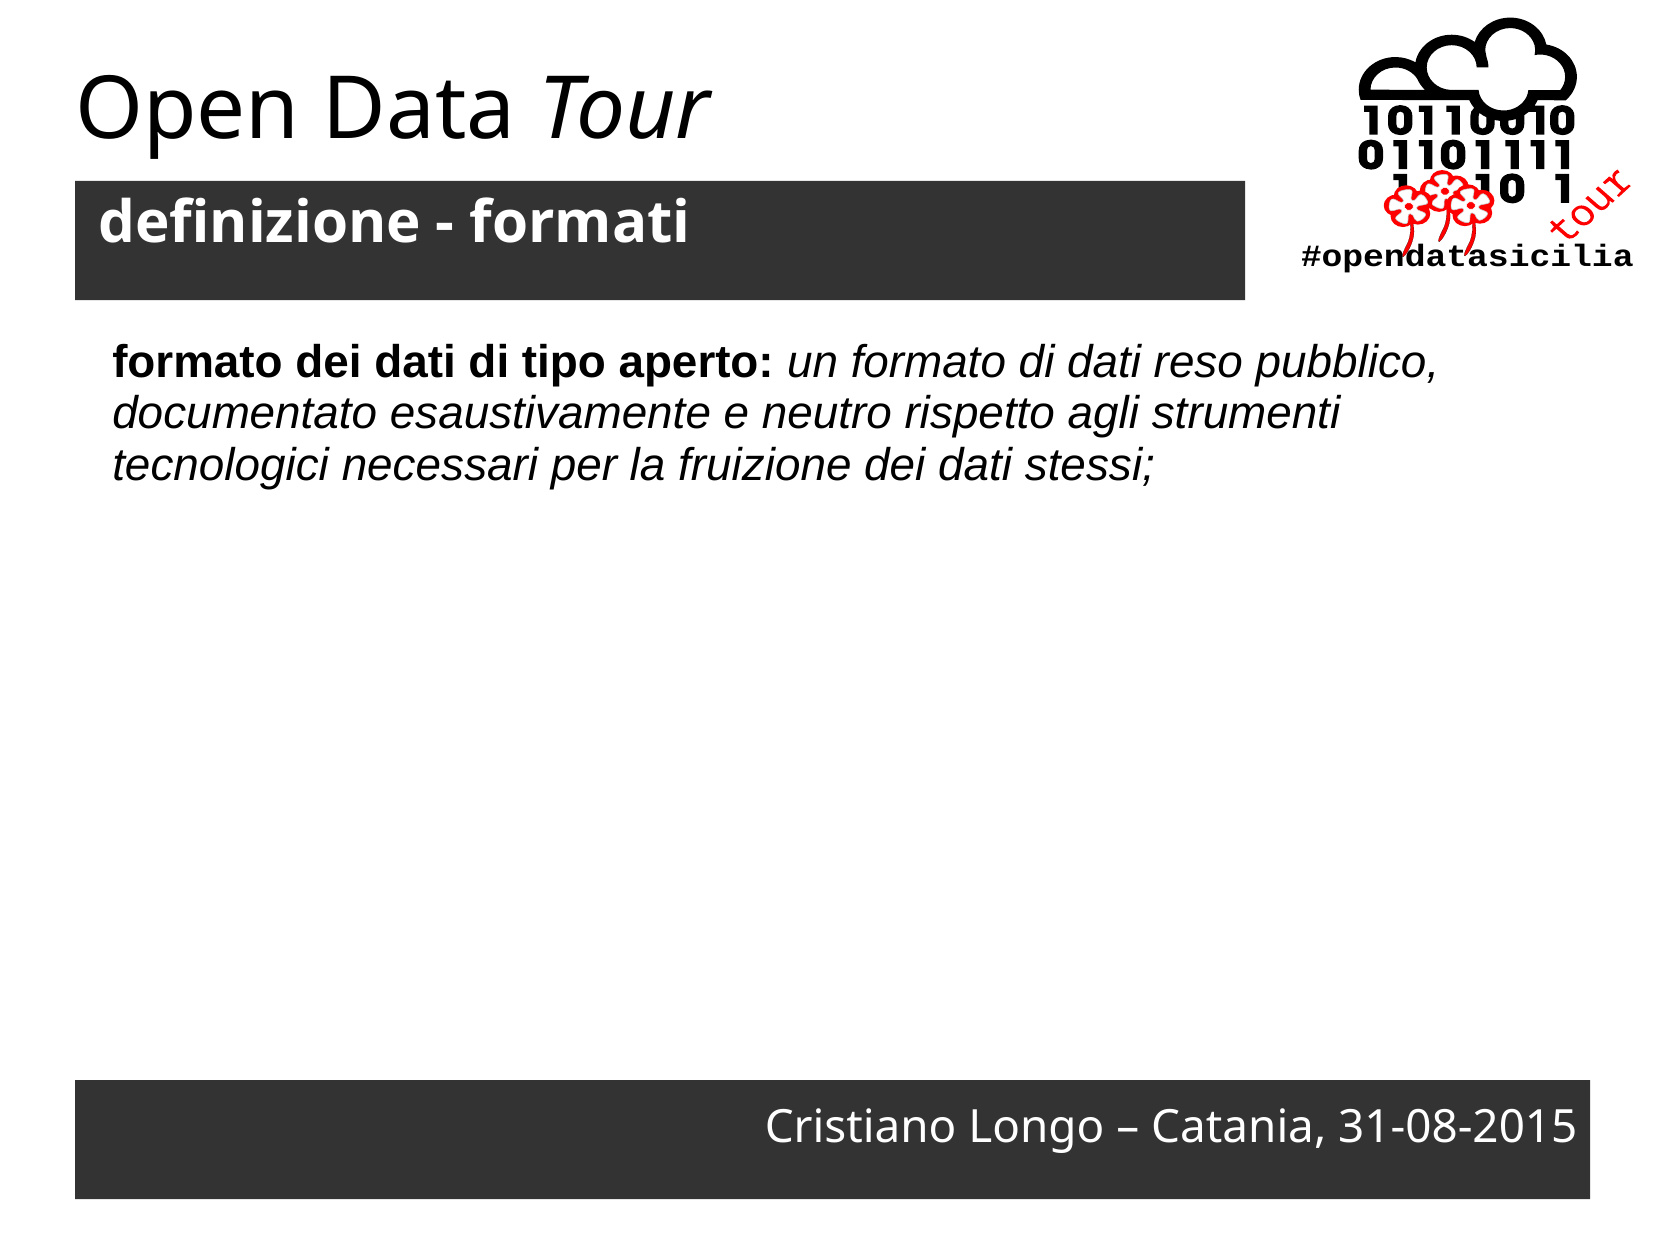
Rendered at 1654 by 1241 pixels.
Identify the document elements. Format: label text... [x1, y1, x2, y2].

list definizione - formati [75, 180, 1246, 301]
list Cristiano Longo – Catania, 31-08-2015 [75, 1080, 1591, 1200]
list Open Data Tour [75, 45, 1246, 165]
picture [1302, 17, 1633, 273]
text_box formato dei dati di tipo aperto: un formato di dati reso pubblico, documentato esaustivamente e neutro rispetto agli strumenti tecnologici necessari per la fruizione dei dati stessi; [41, 335, 1542, 531]
